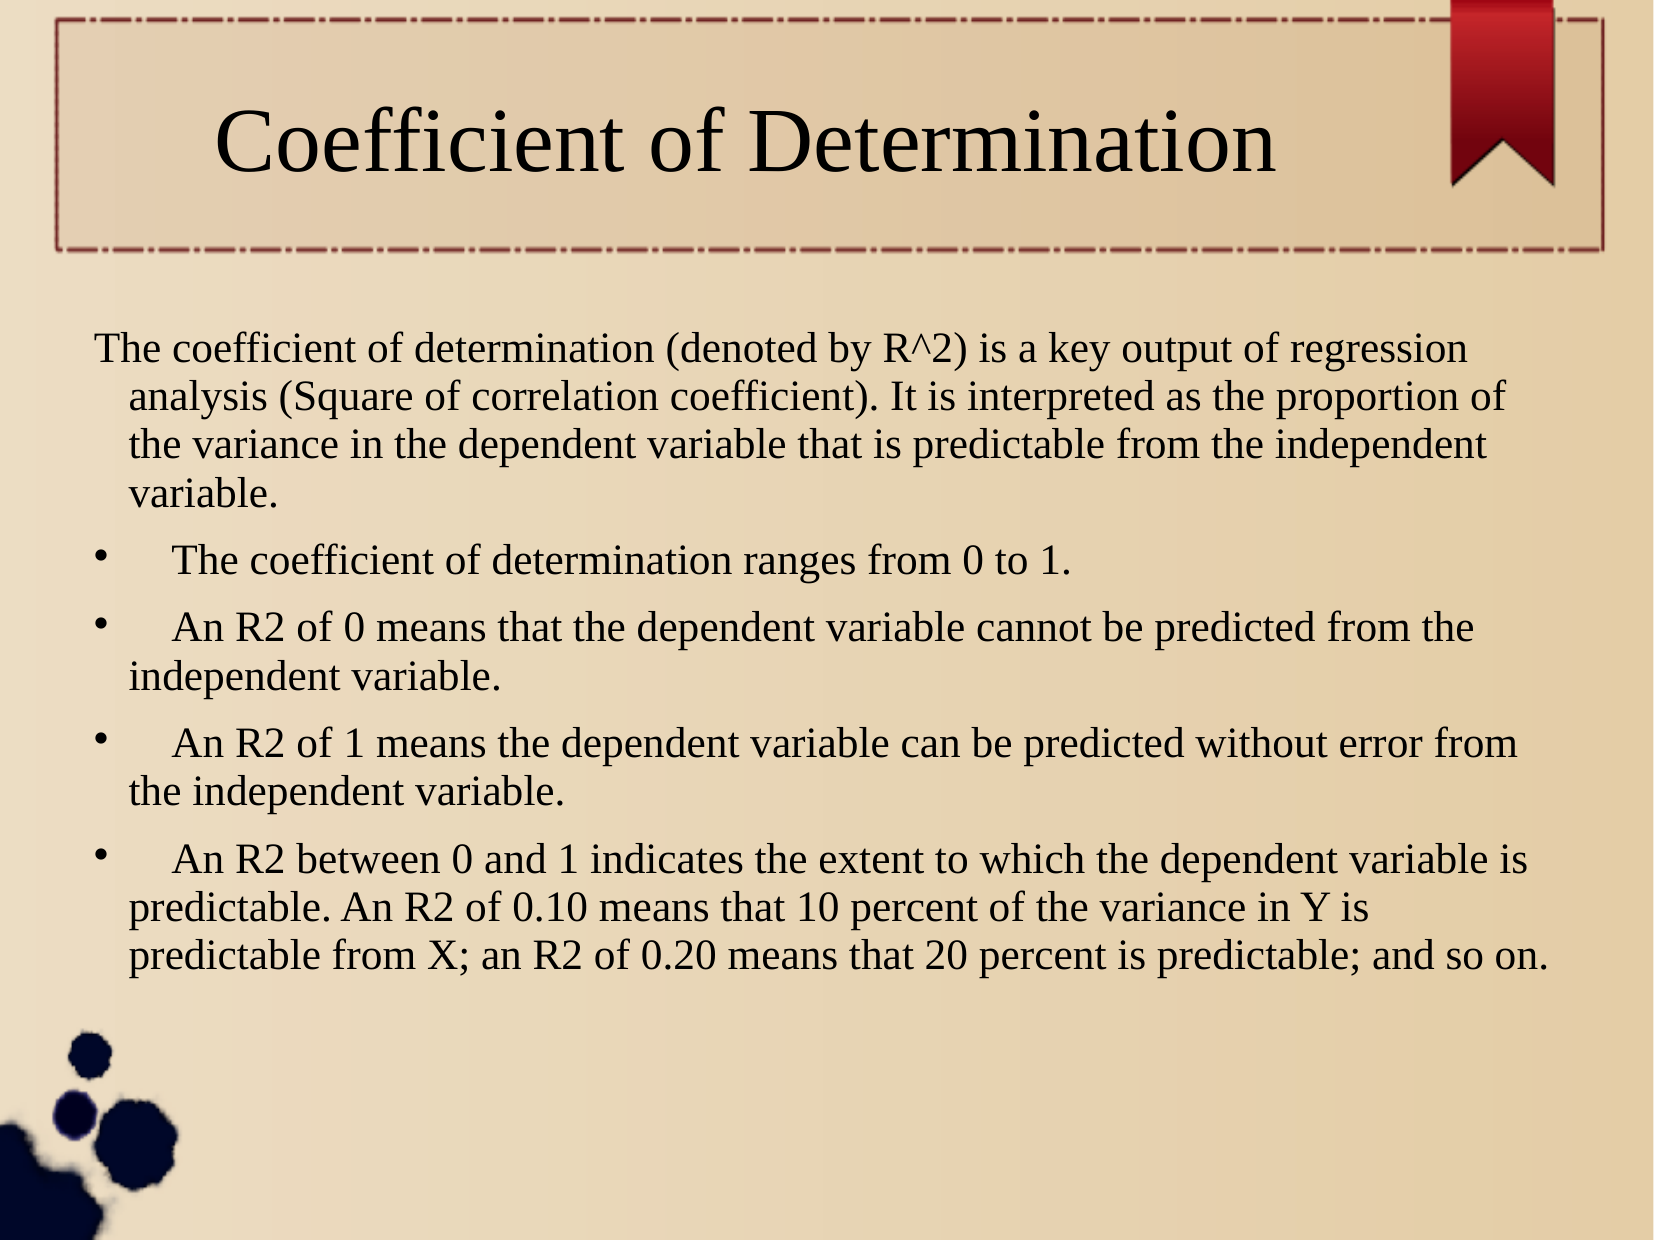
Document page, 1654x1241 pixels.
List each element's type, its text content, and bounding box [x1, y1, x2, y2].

title Coefficient of Determination [82, 47, 1412, 229]
list The coefficient of determination (denoted by R^2) is a key output of regression analysis (Square of correlation coefficient). It is interpreted as the proportion of the variance in the dependent variable that is predictable from the independent variable. The coefficient of determination ranges from 0 to 1. An R2 of 0 means that the dependent variable cannot be predicted from the independent variable. An R2 of 1 means the dependent variable can be predicted without error from the independent variable. An R2 between 0 and 1 indicates the extent to which the dependent variable is predictable. An R2 of 0.10 means that 10 percent of the variance in Y is predictable from X; an R2 of 0.20 means that 20 percent is predictable; and so on. [82, 319, 1571, 1039]
picture [0, 0, 1654, 1240]
